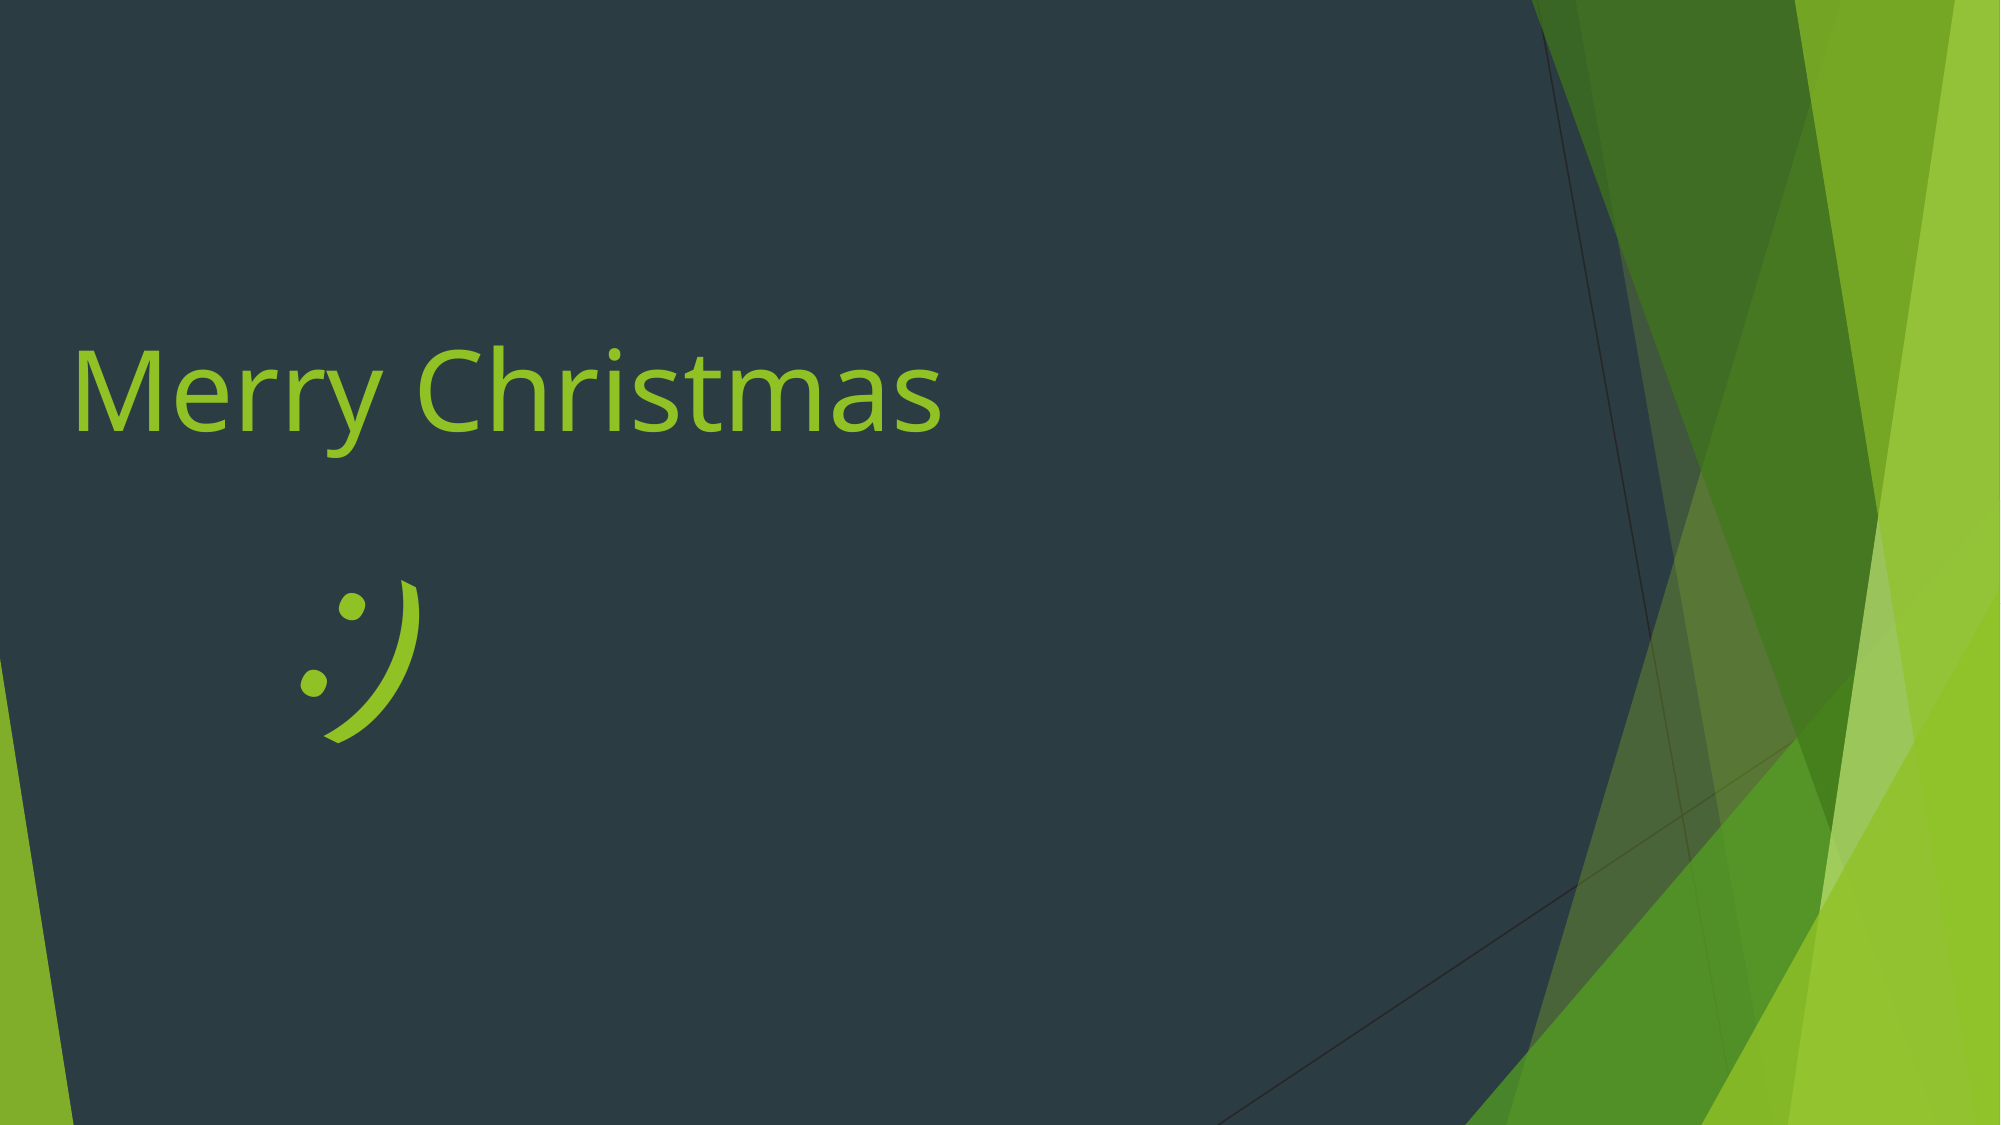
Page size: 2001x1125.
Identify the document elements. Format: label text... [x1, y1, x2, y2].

title Merry Christmas [53, 311, 1689, 847]
text_box :) [158, 489, 601, 1019]
